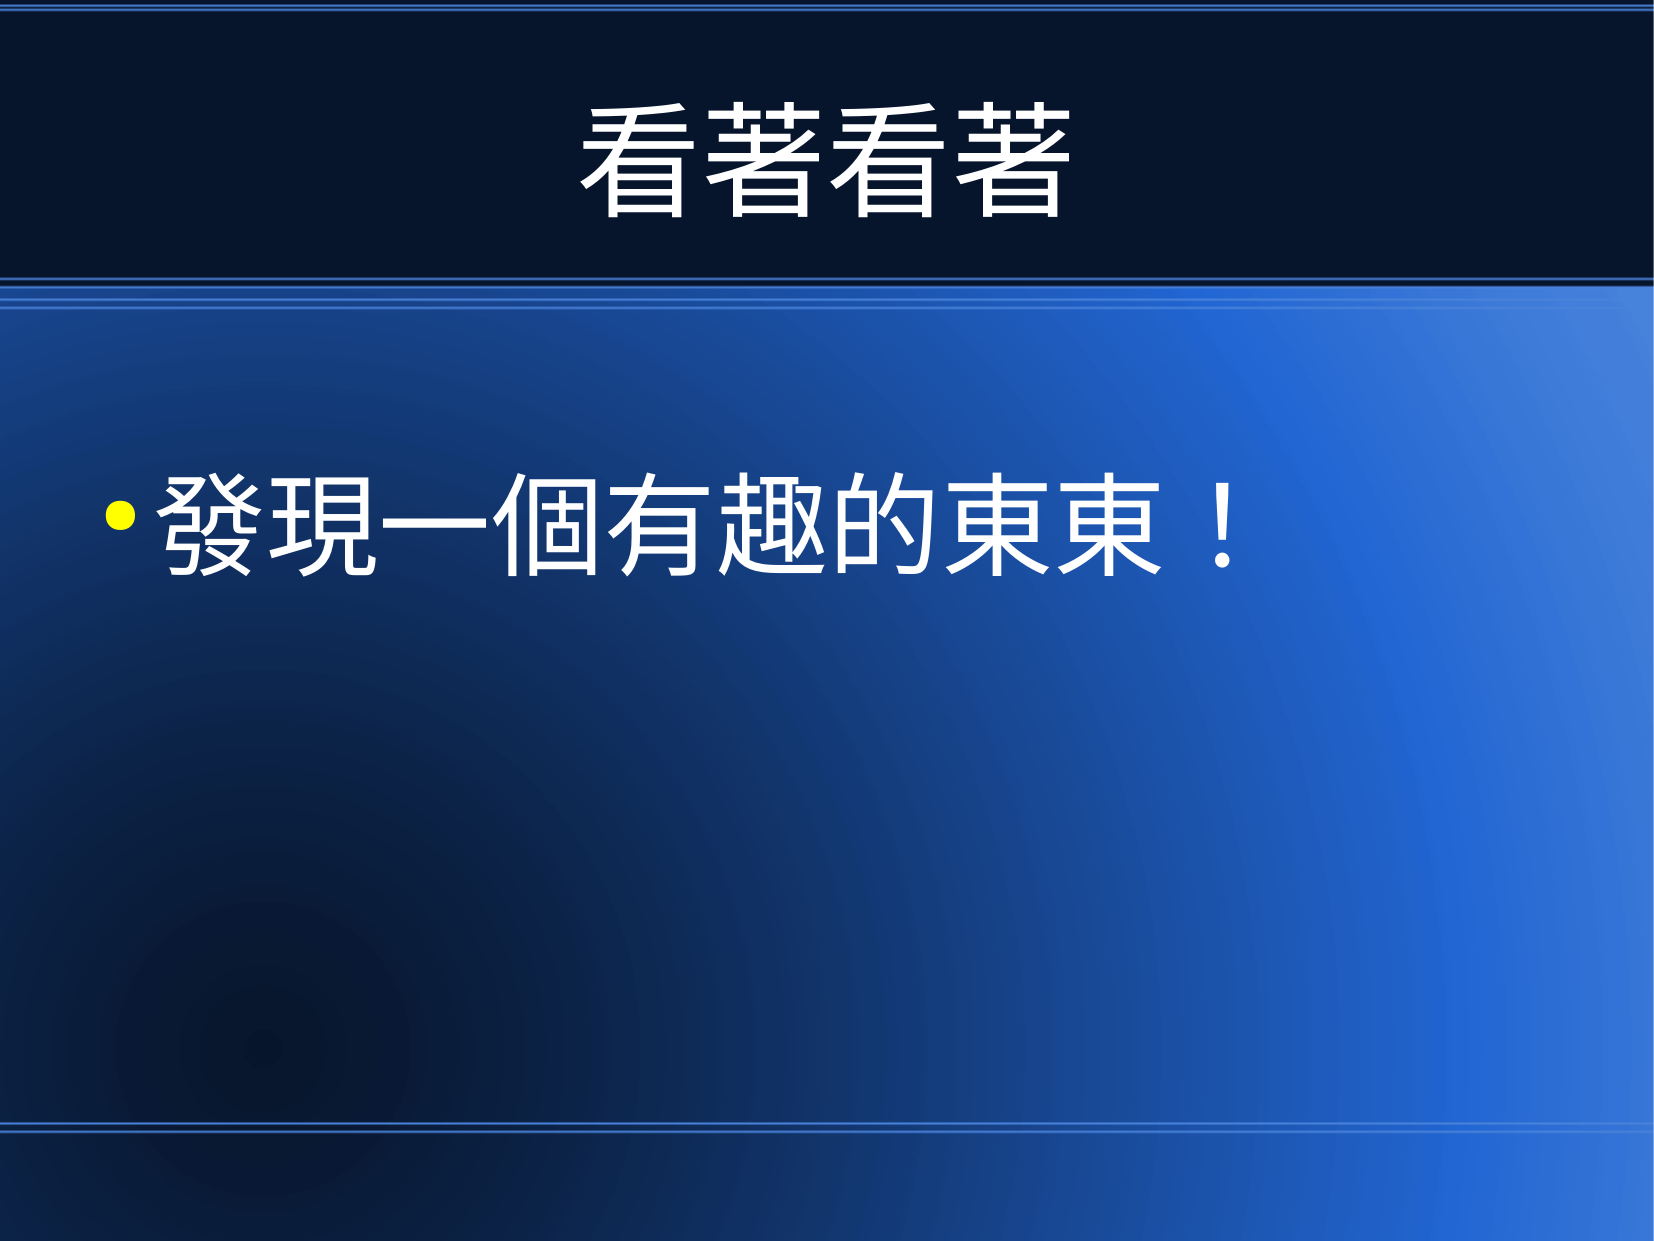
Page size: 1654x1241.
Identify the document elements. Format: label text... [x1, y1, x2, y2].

picture [0, 0, 1654, 1241]
list 發現一個有趣的東東！ [82, 355, 1571, 1241]
title 看著看著 [82, 49, 1571, 257]
